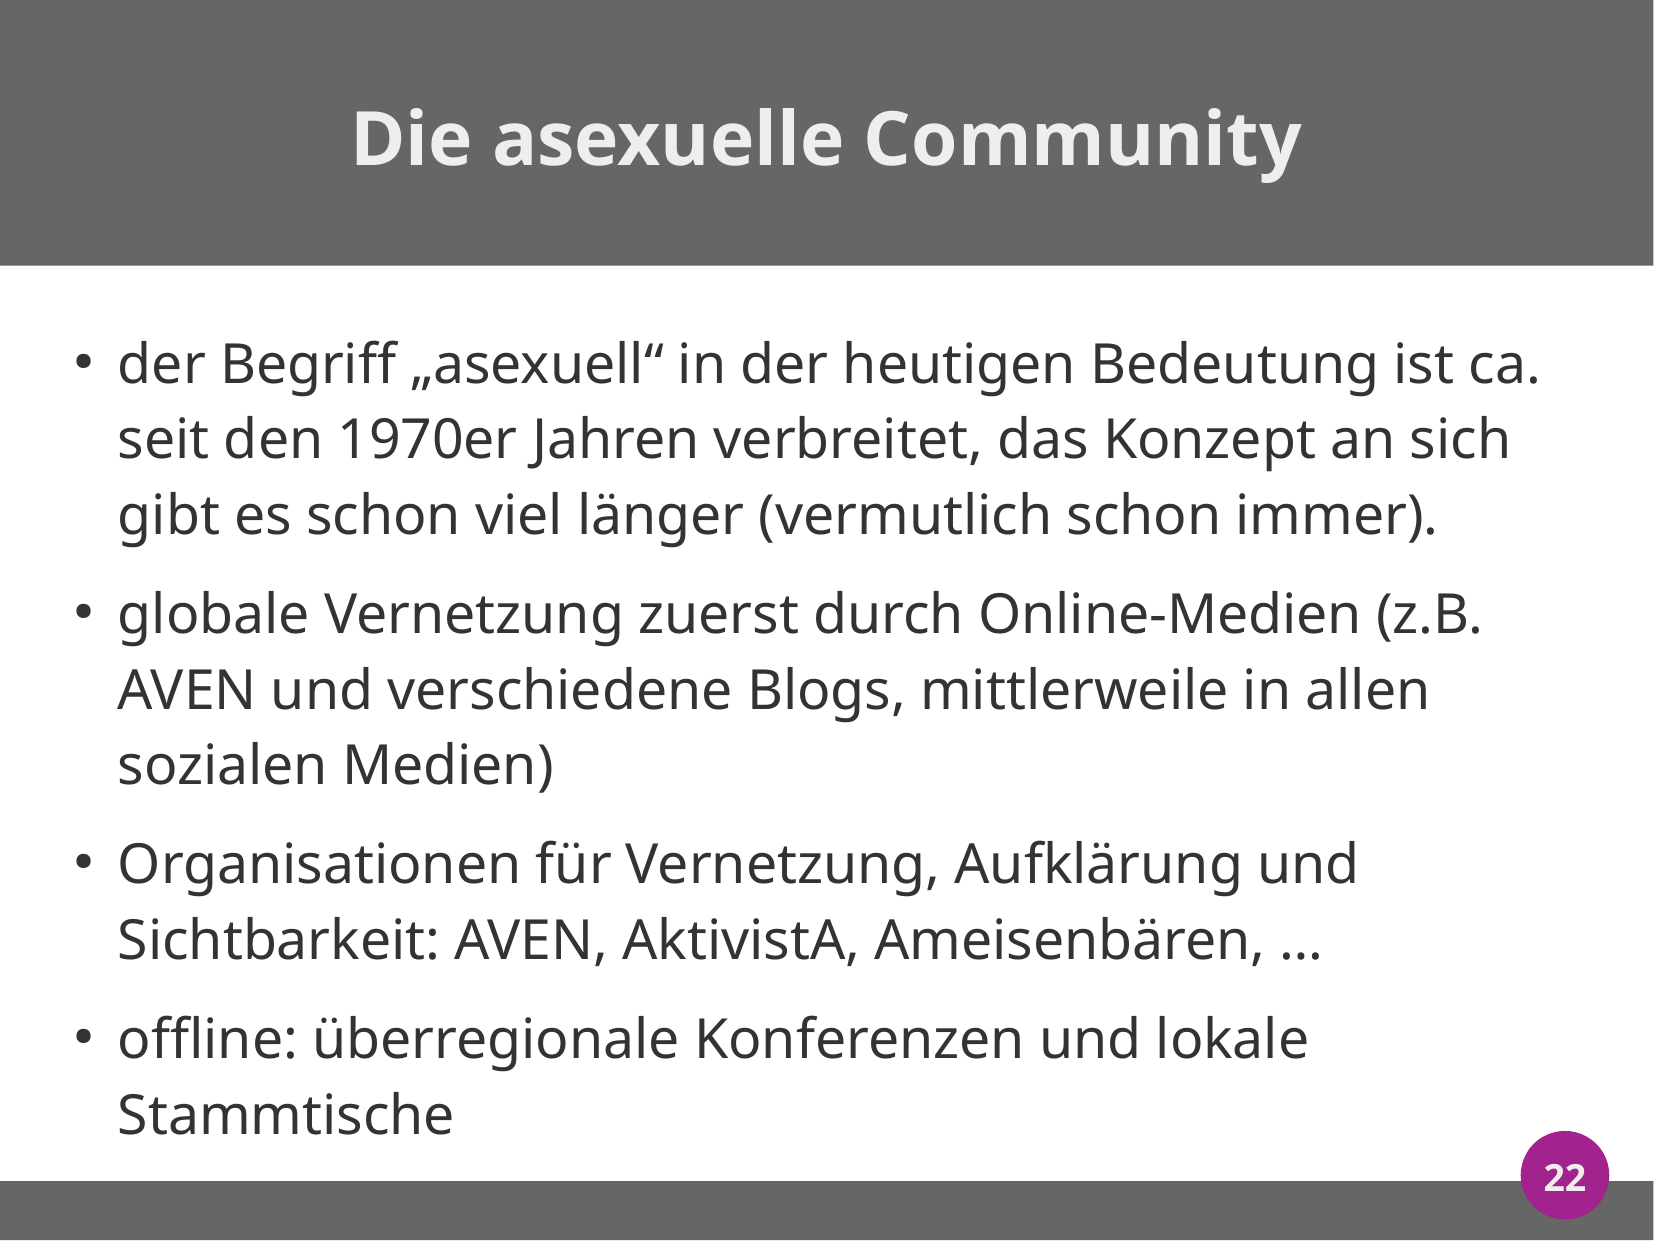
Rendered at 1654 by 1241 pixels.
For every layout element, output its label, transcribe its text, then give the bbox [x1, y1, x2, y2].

title Die asexuelle Community [59, 11, 1595, 260]
list der Begriff „asexuell“ in der heutigen Bedeutung ist ca. seit den 1970er Jahren verbreitet, das Konzept an sich gibt es schon viel länger (vermutlich schon immer). globale Vernetzung zuerst durch Online-Medien (z.B. AVEN und verschiedene Blogs, mittlerweile in allen sozialen Medien) Organisationen für Vernetzung, Aufklärung und Sichtbarkeit: AVEN, AktivistA, Ameisenbären, … offline: überregionale Konferenzen und lokale Stammtische [59, 324, 1595, 1152]
